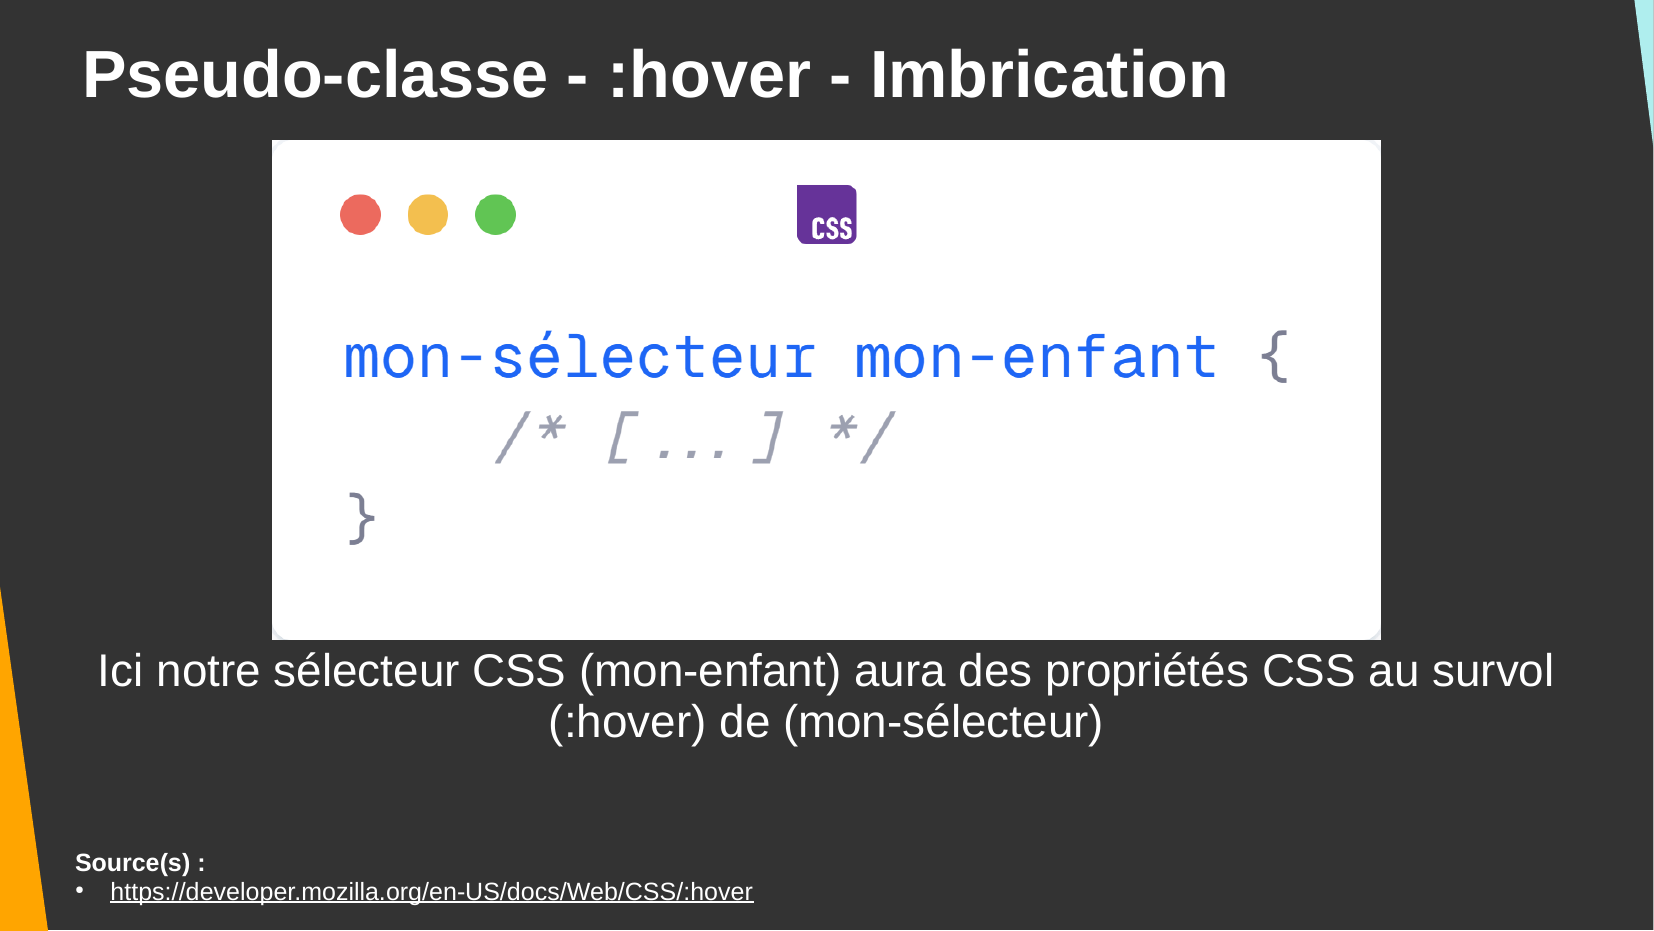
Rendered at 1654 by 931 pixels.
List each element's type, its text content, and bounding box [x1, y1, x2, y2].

text_box Source(s) : https://developer.mozilla.org/en-US/docs/Web/CSS/:hover [60, 841, 1546, 913]
title Pseudo-classe - :hover - Imbrication [82, 37, 1571, 114]
text_box Ici notre sélecteur CSS (mon-enfant) aura des propriétés CSS au survol (:hover) de (mon-sélecteur) [23, 637, 1630, 756]
text_box [1634, 0, 1654, 153]
picture [272, 140, 1381, 640]
text_box [0, 586, 49, 931]
